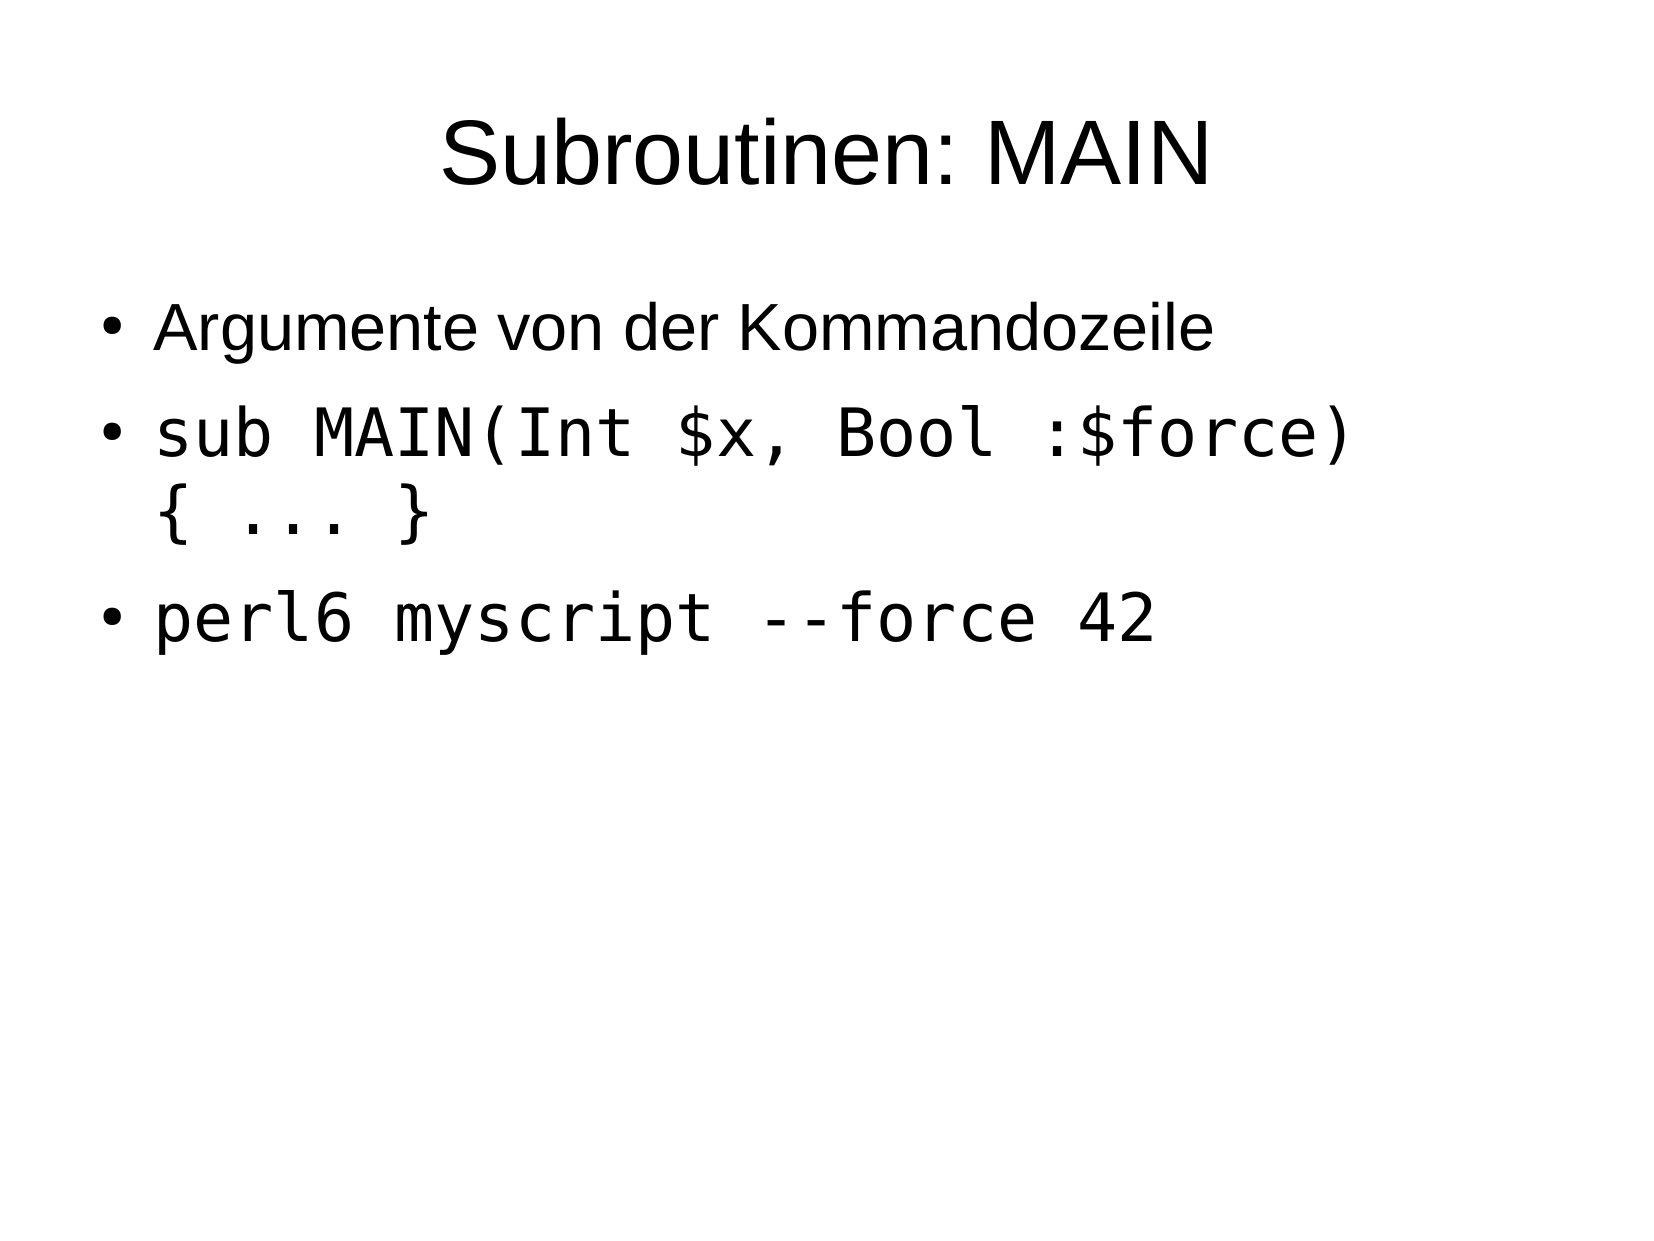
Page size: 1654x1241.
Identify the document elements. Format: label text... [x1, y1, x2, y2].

title Subroutinen: MAIN [82, 49, 1571, 257]
list Argumente von der Kommandozeile sub MAIN(Int $x, Bool :$force) { ... } perl6 myscript --force 42 [82, 290, 1571, 1010]
